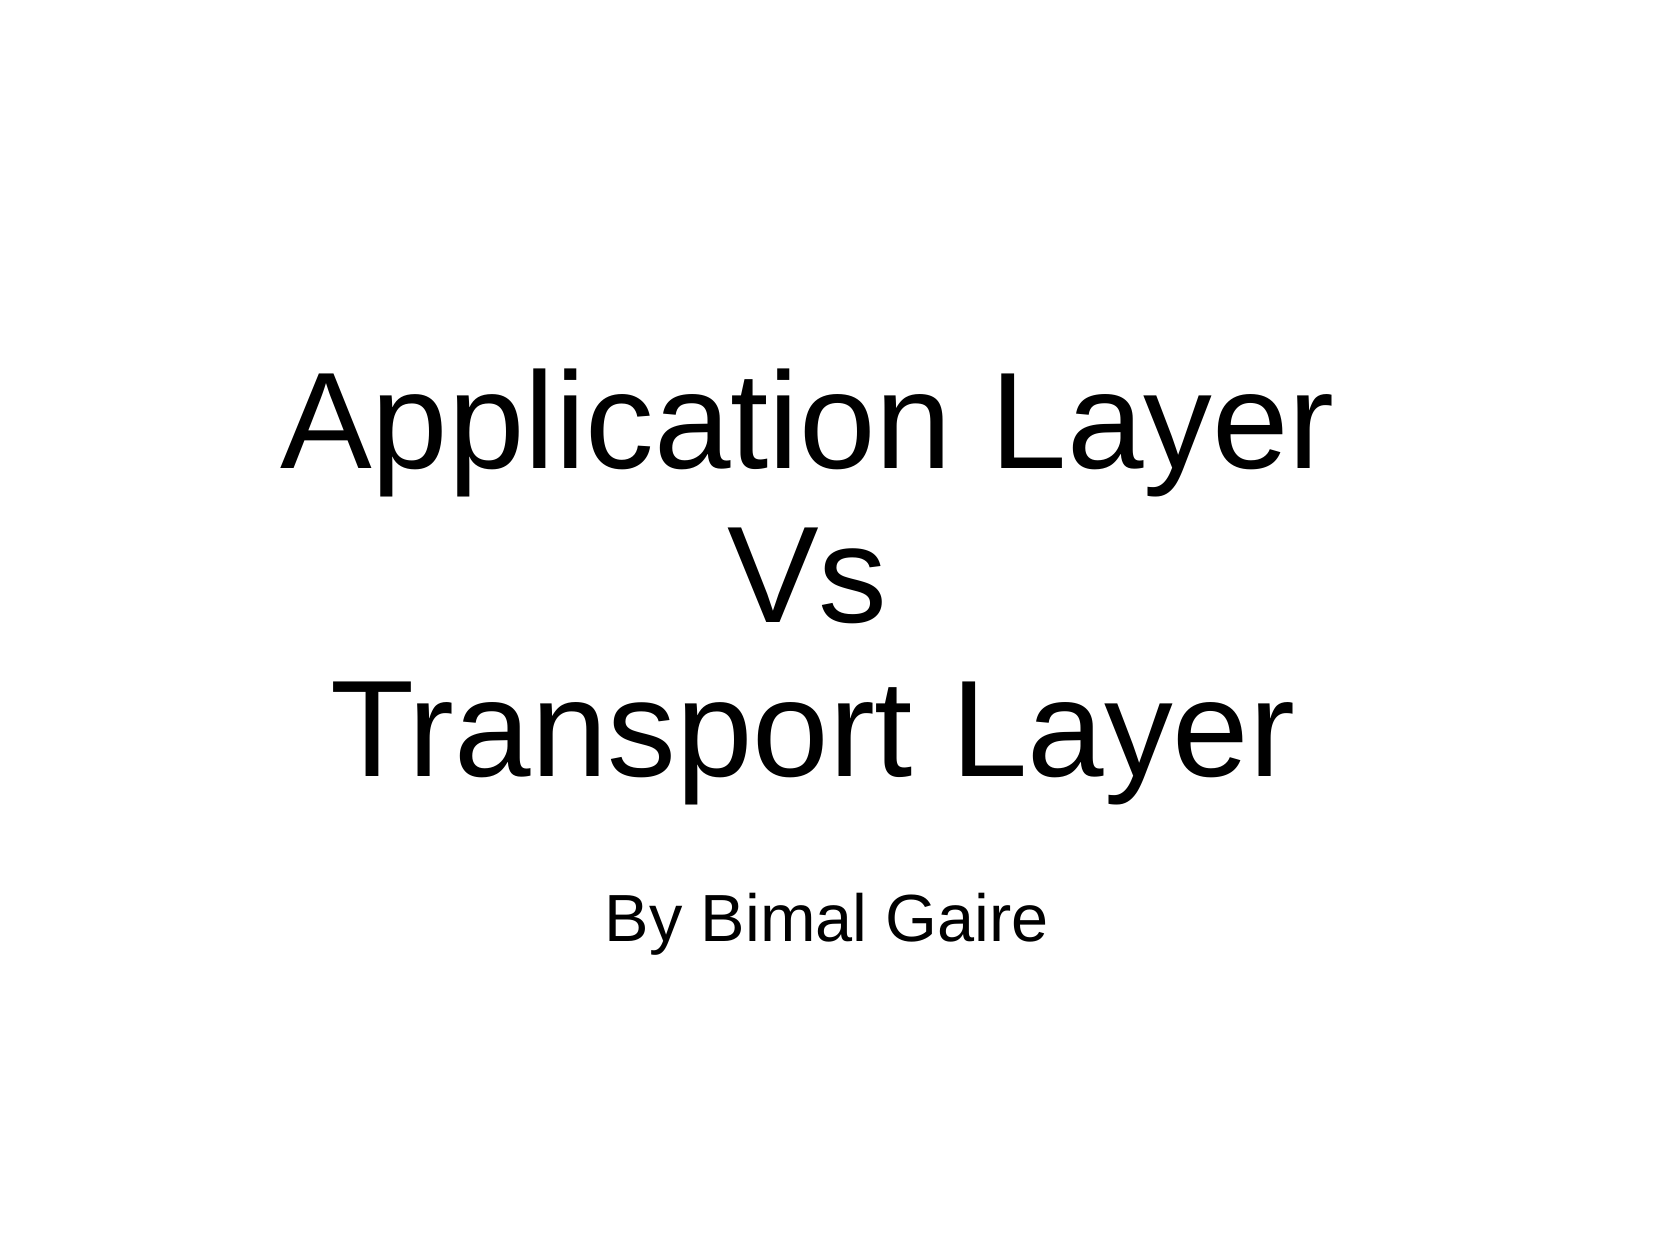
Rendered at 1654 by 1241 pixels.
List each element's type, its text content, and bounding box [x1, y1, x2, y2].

subtitle Application Layer Vs Transport Layer By Bimal Gaire [82, 290, 1571, 1010]
